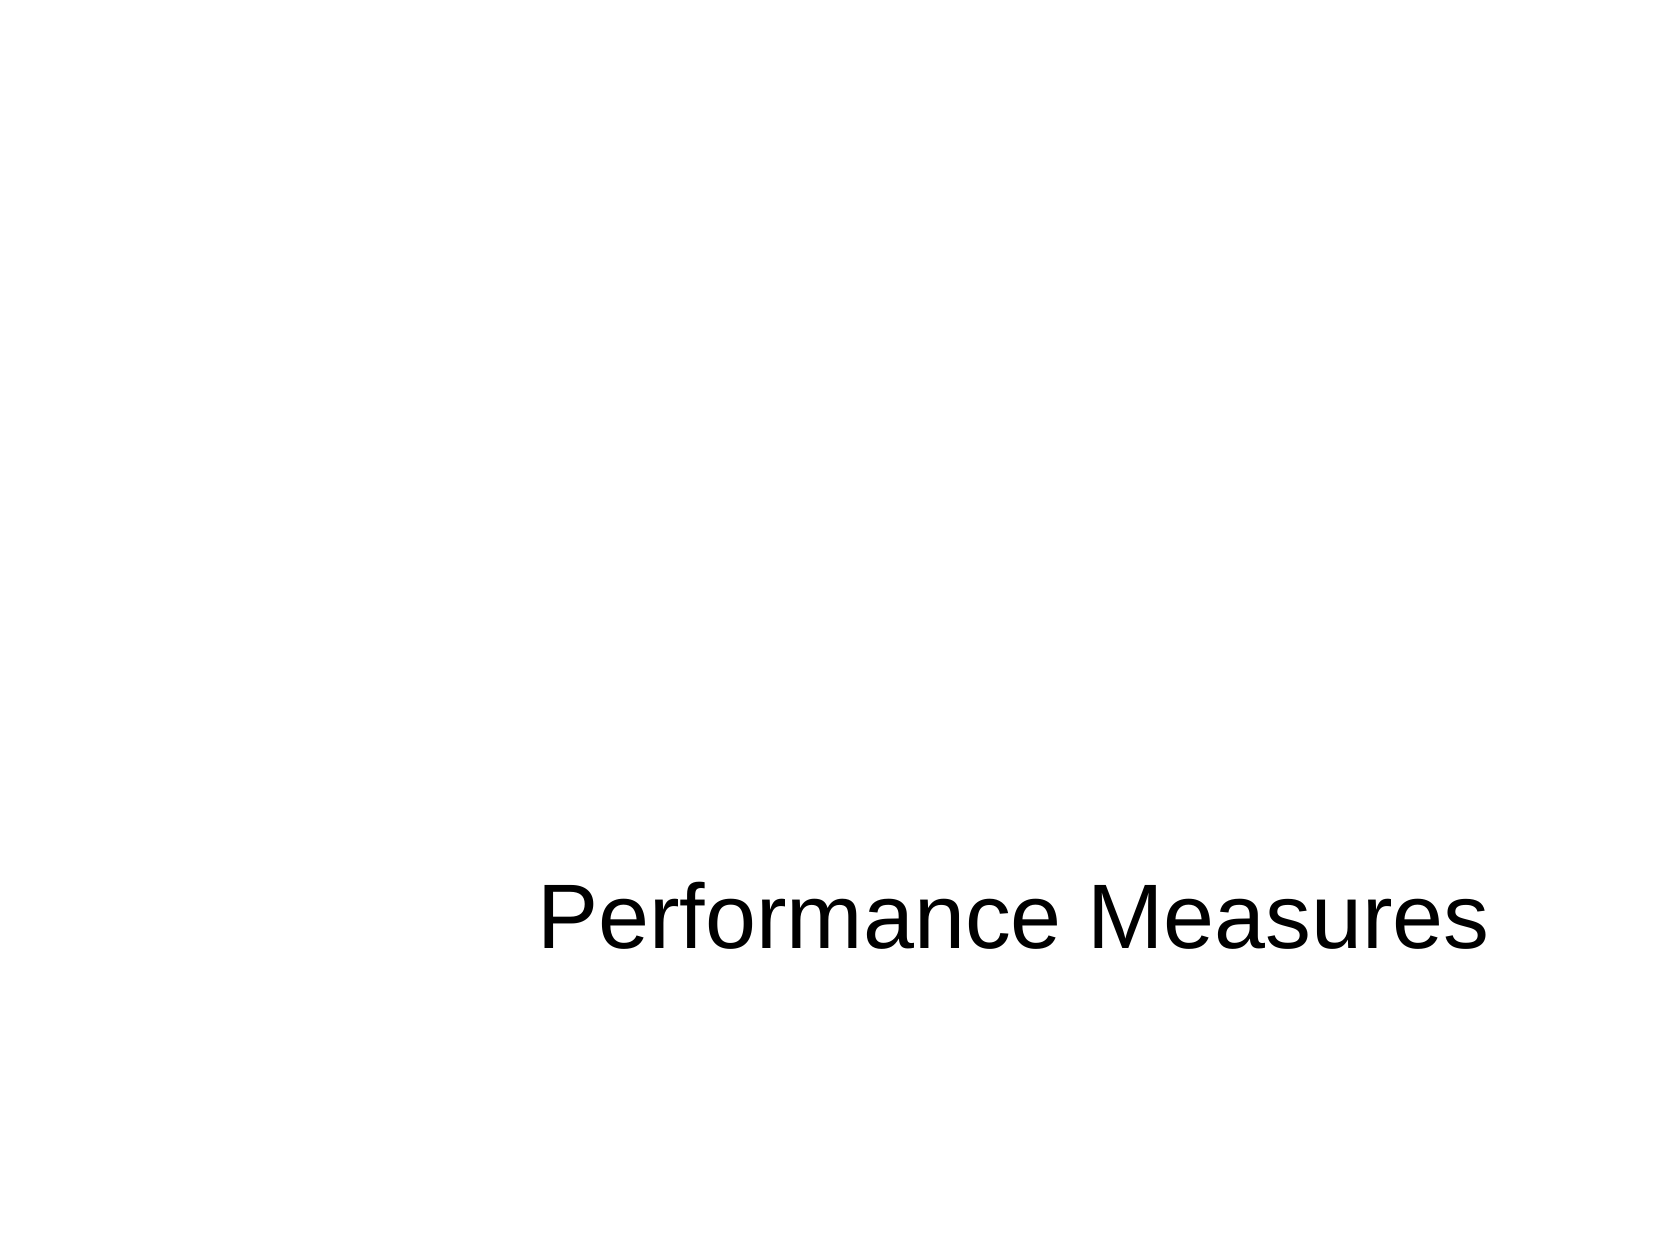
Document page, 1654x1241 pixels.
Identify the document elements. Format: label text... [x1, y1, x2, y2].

title Performance Measures [270, 820, 1654, 1013]
